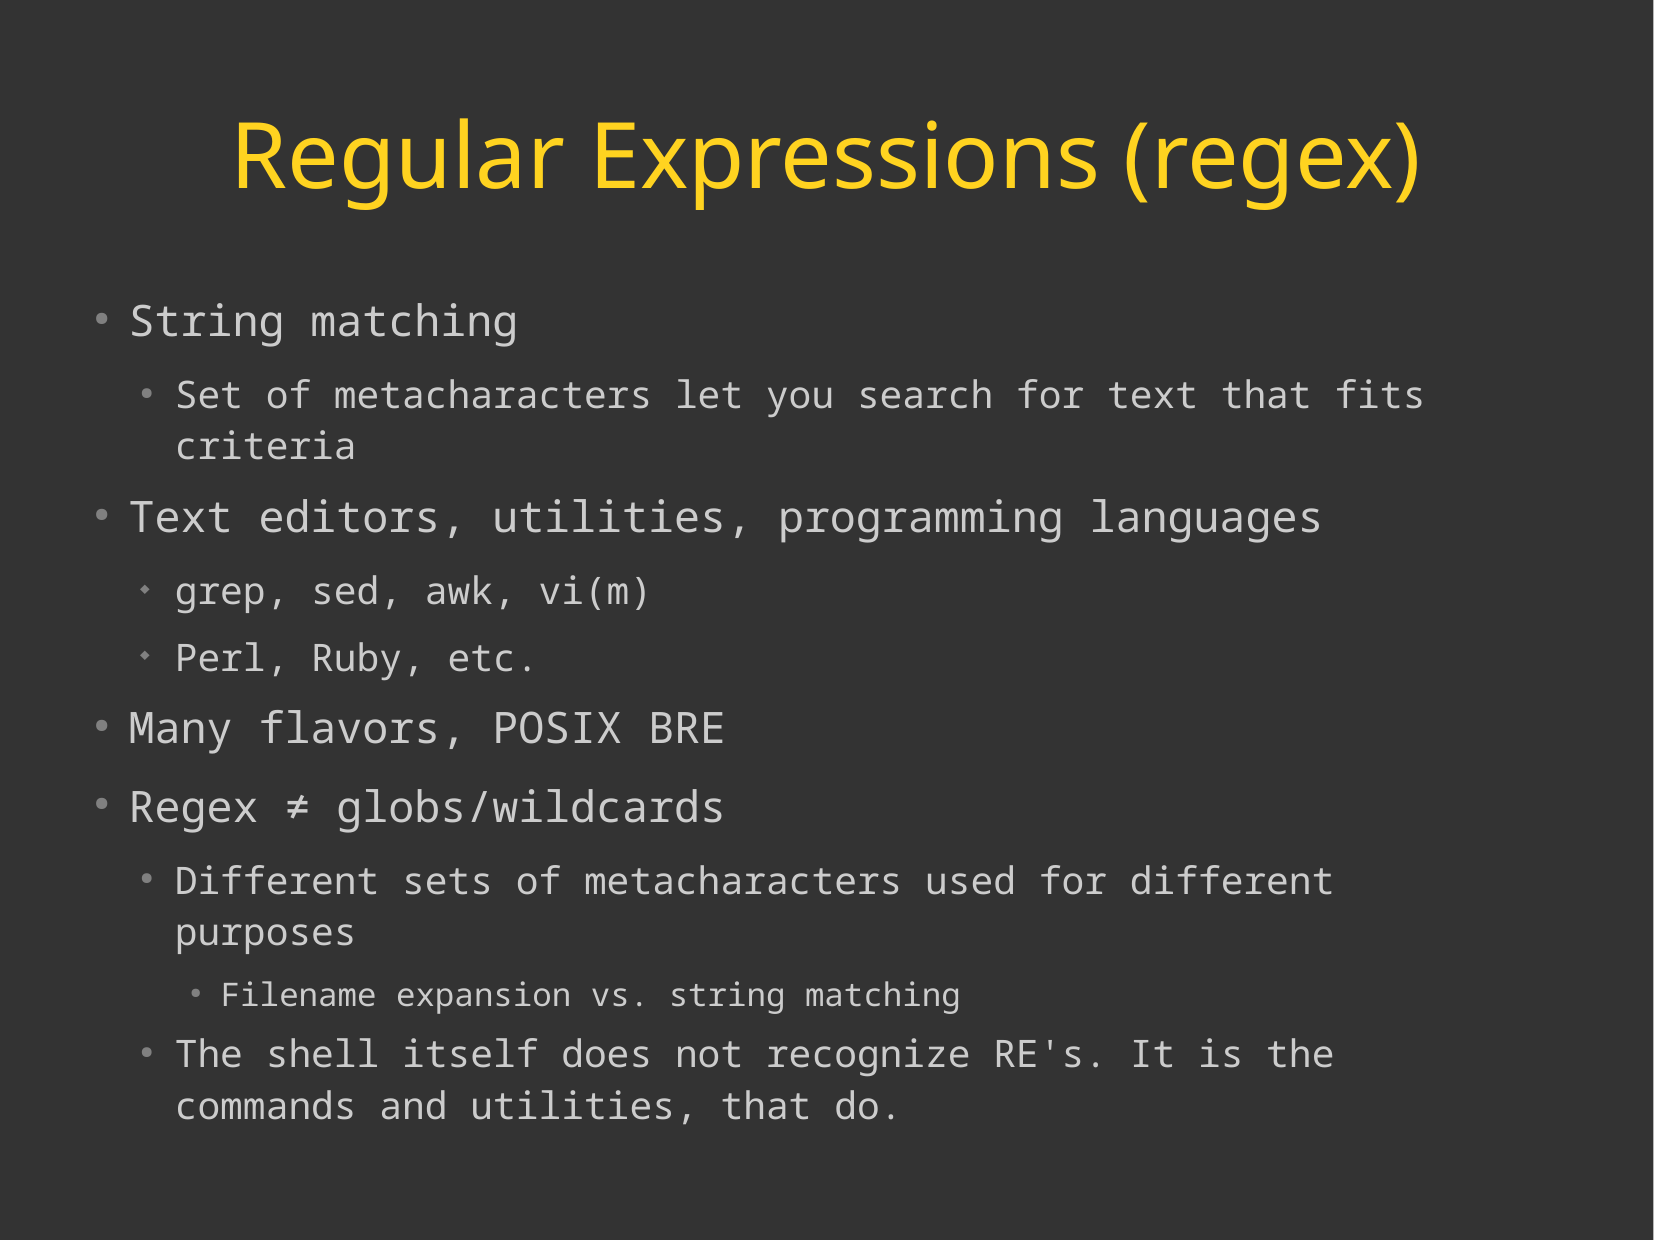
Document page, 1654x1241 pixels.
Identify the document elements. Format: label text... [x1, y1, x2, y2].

list String matching Set of metacharacters let you search for text that fits criteria Text editors, utilities, programming languages grep, sed, awk, vi(m) Perl, Ruby, etc. Many flavors, POSIX BRE Regex ≠ globs/wildcards Different sets of metacharacters used for different purposes Filename expansion vs. string matching The shell itself does not recognize RE's. It is the commands and utilities, that do. [82, 290, 1538, 1141]
title Regular Expressions (regex) [82, 49, 1571, 257]
